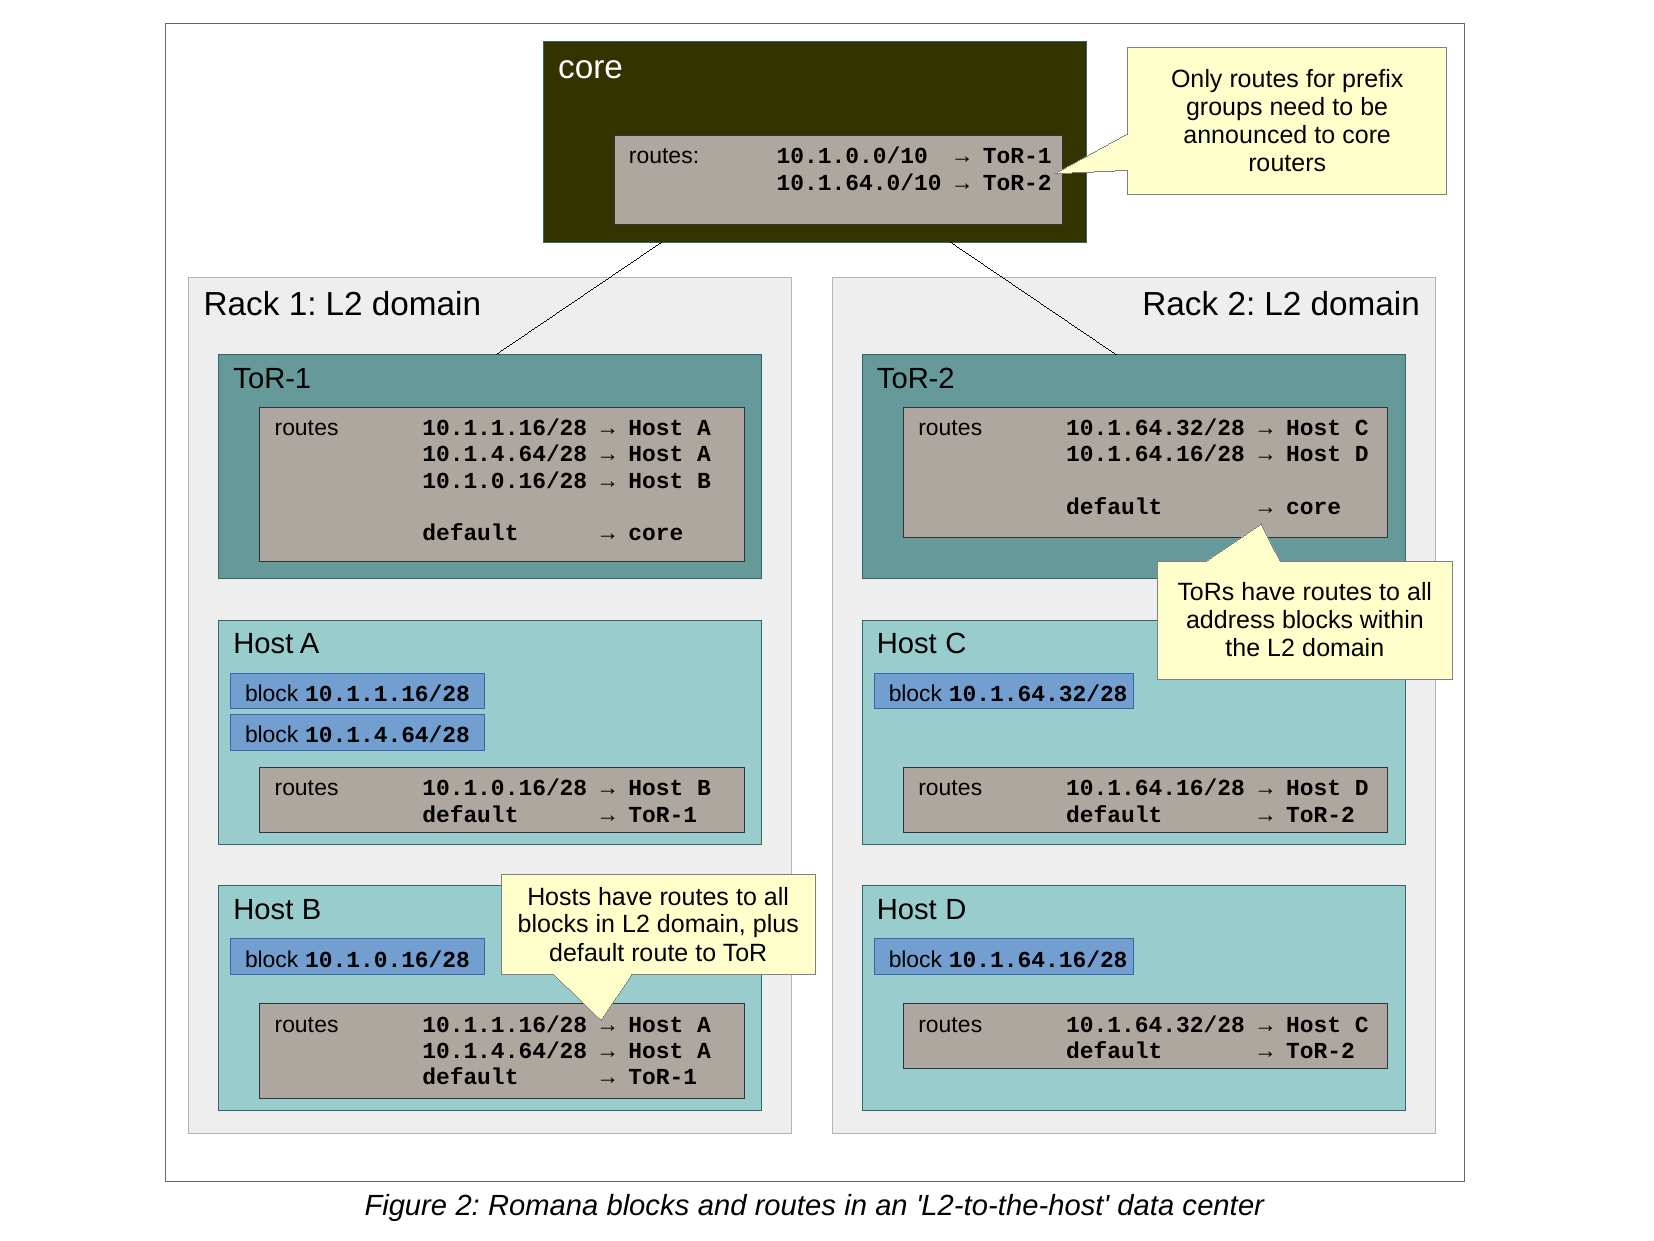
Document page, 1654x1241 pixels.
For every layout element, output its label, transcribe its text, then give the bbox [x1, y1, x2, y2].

text_box routes 10.1.1.16/28 → Host A 10.1.4.64/28 → Host A 10.1.0.16/28 → Host B default → core [259, 407, 745, 562]
text_box Host A [218, 620, 762, 845]
text_box ToR-2 [862, 354, 1406, 579]
text_box Hosts have routes to all blocks in L2 domain, plus default route to ToR [501, 874, 816, 1021]
text_box ToRs have routes to all address blocks within the L2 domain [1157, 523, 1453, 680]
text_box block 10.1.0.16/28 [230, 938, 485, 975]
text_box block 10.1.1.16/28 [230, 673, 485, 709]
text_box block 10.1.64.16/28 [874, 938, 1134, 975]
text_box block 10.1.4.64/28 [230, 714, 485, 751]
text_box Host C [862, 620, 1406, 845]
text_box Rack 1: L2 domain [188, 277, 792, 1134]
text_box Figure 2: Romana blocks and routes in an 'L2-to-the-host' data center [165, 1181, 1465, 1234]
text_box routes 10.1.0.16/28 → Host B default → ToR-1 [259, 767, 745, 833]
text_box Only routes for prefix groups need to be announced to core routers [1054, 47, 1447, 195]
text_box routes: 10.1.0.0/10 → ToR-1 10.1.64.0/10 → ToR-2 [614, 135, 1063, 225]
text_box routes 10.1.64.32/28 → Host C default → ToR-2 [903, 1003, 1388, 1069]
text_box routes 10.1.64.32/28 → Host C 10.1.64.16/28 → Host D default → core [903, 407, 1388, 538]
text_box block 10.1.64.32/28 [874, 673, 1134, 709]
text_box Host D [862, 885, 1406, 1111]
text_box routes 10.1.64.16/28 → Host D default → ToR-2 [903, 767, 1388, 833]
text_box Rack 2: L2 domain [832, 277, 1436, 1134]
text_box routes 10.1.1.16/28 → Host A 10.1.4.64/28 → Host A default → ToR-1 [259, 1003, 745, 1099]
text_box ToR-1 [218, 354, 762, 579]
text_box core [543, 41, 1087, 243]
text_box Host B [218, 885, 762, 1111]
